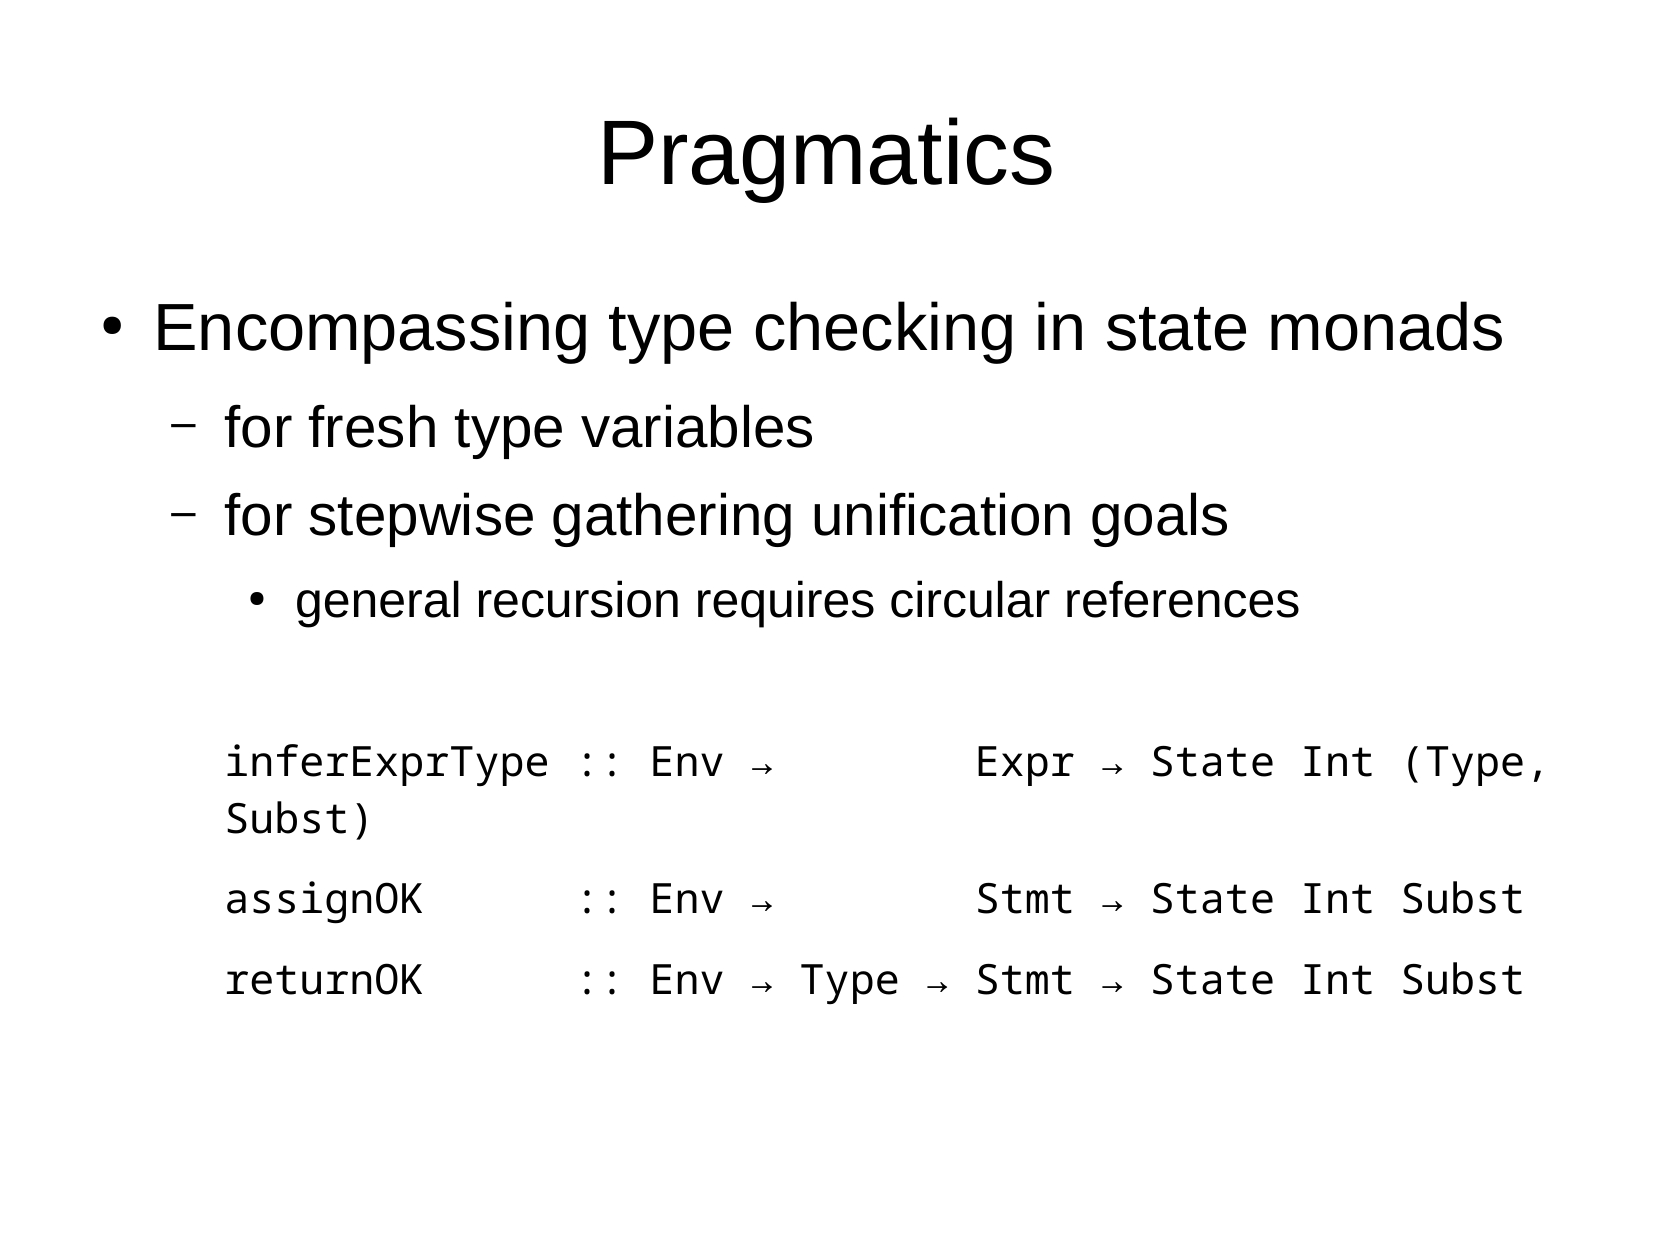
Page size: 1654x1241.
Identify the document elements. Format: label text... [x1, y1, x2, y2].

list Encompassing type checking in state monads for fresh type variables for stepwise gathering unification goals general recursion requires circular references inferExprType :: Env → Expr → State Int (Type, Subst) assignOK :: Env → Stmt → State Int Subst returnOK :: Env → Type → Stmt → State Int Subst [82, 290, 1571, 1010]
title Pragmatics [82, 49, 1571, 257]
